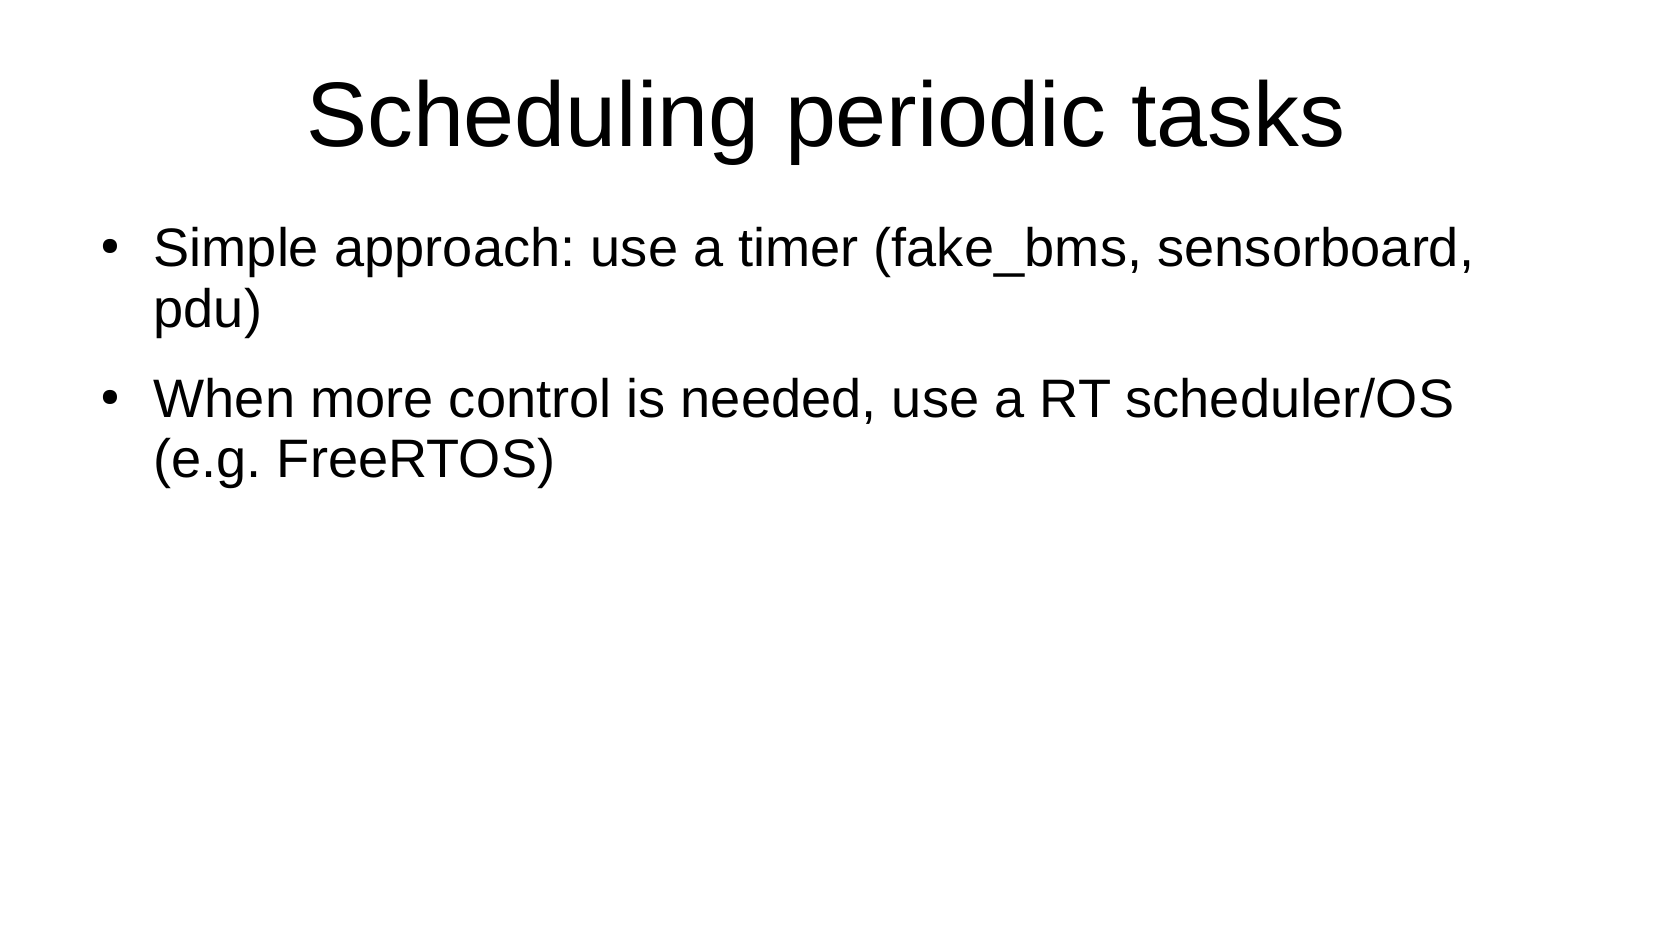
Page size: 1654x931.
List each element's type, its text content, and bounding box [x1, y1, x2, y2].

title Scheduling periodic tasks [82, 37, 1571, 193]
list Simple approach: use a timer (fake_bms, sensorboard, pdu) When more control is needed, use a RT scheduler/OS (e.g. FreeRTOS) [82, 217, 1571, 713]
